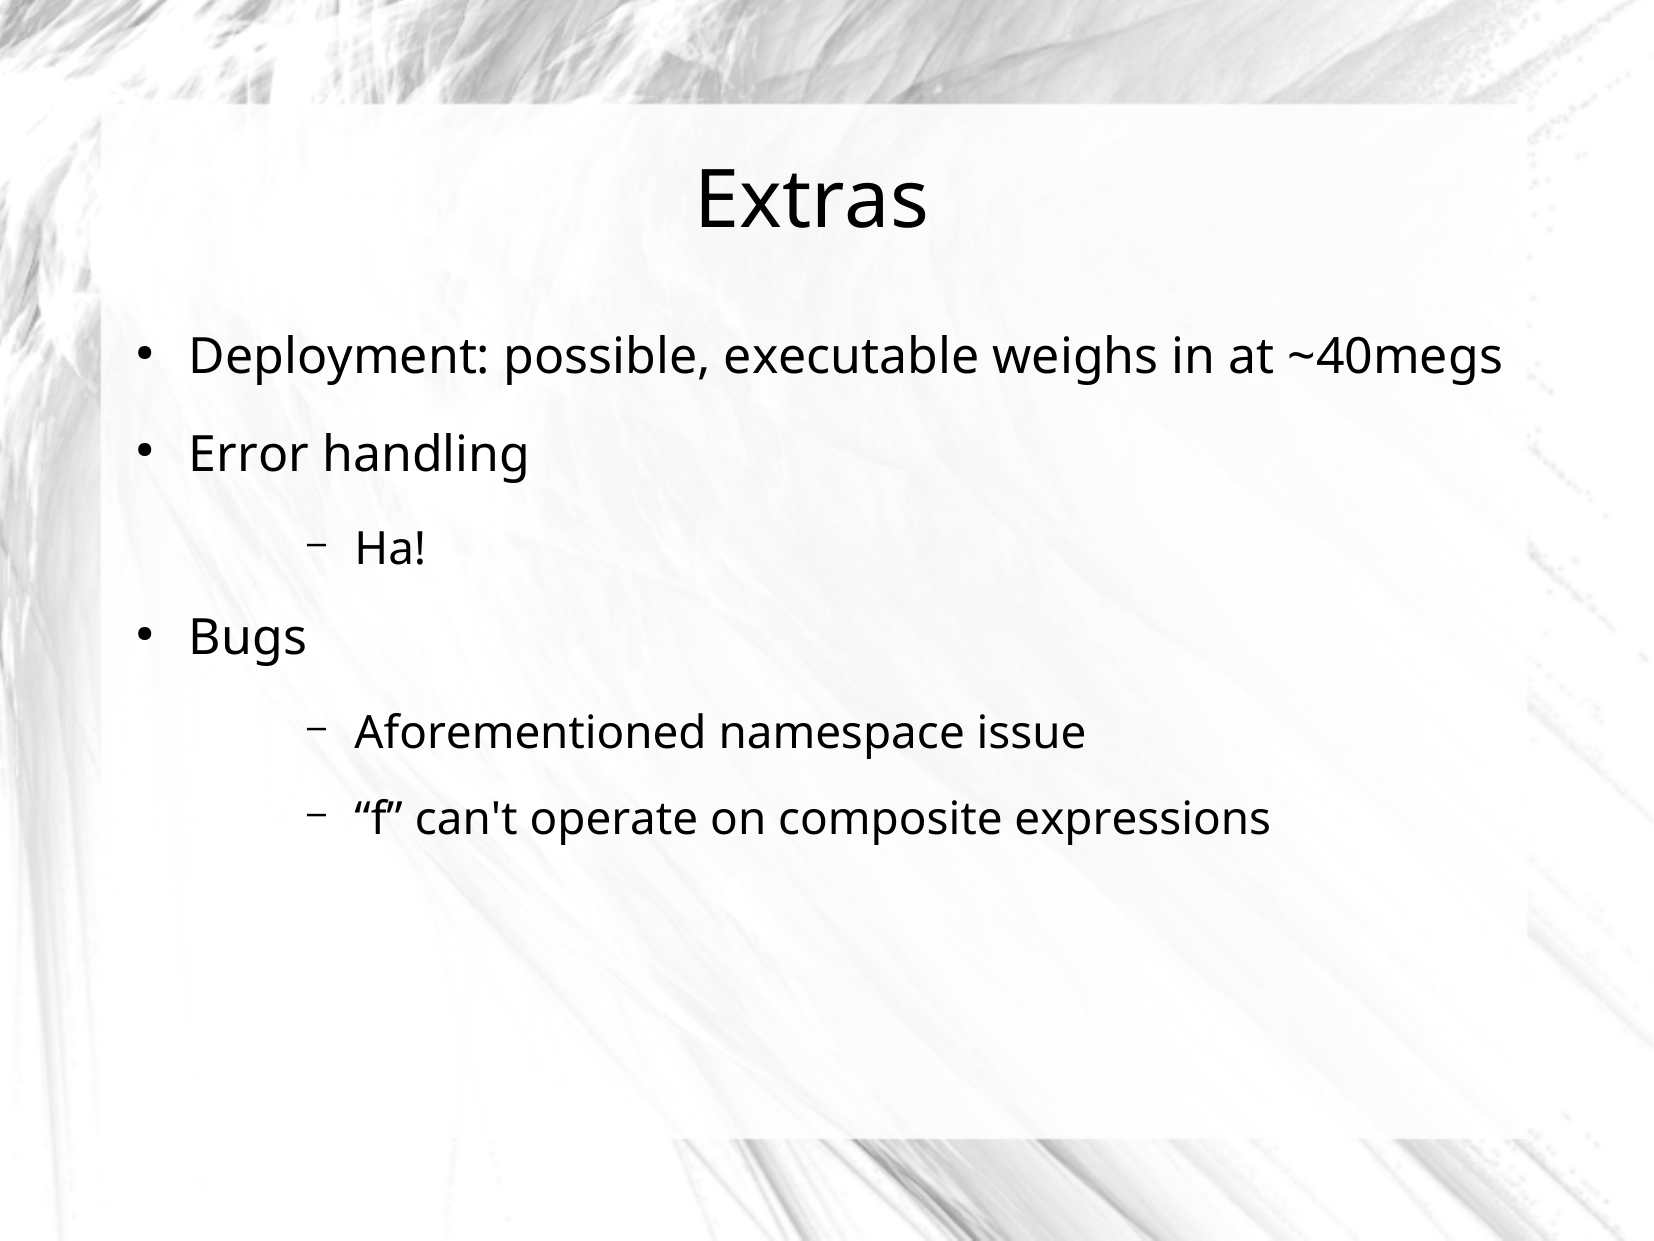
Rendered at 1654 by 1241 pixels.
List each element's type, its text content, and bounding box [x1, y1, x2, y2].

title Extras [118, 112, 1506, 281]
list Deployment: possible, executable weighs in at ~40megs Error handling Ha! Bugs Aforementioned namespace issue “f” can't operate on composite expressions [118, 319, 1571, 1040]
picture [0, 0, 1654, 1241]
